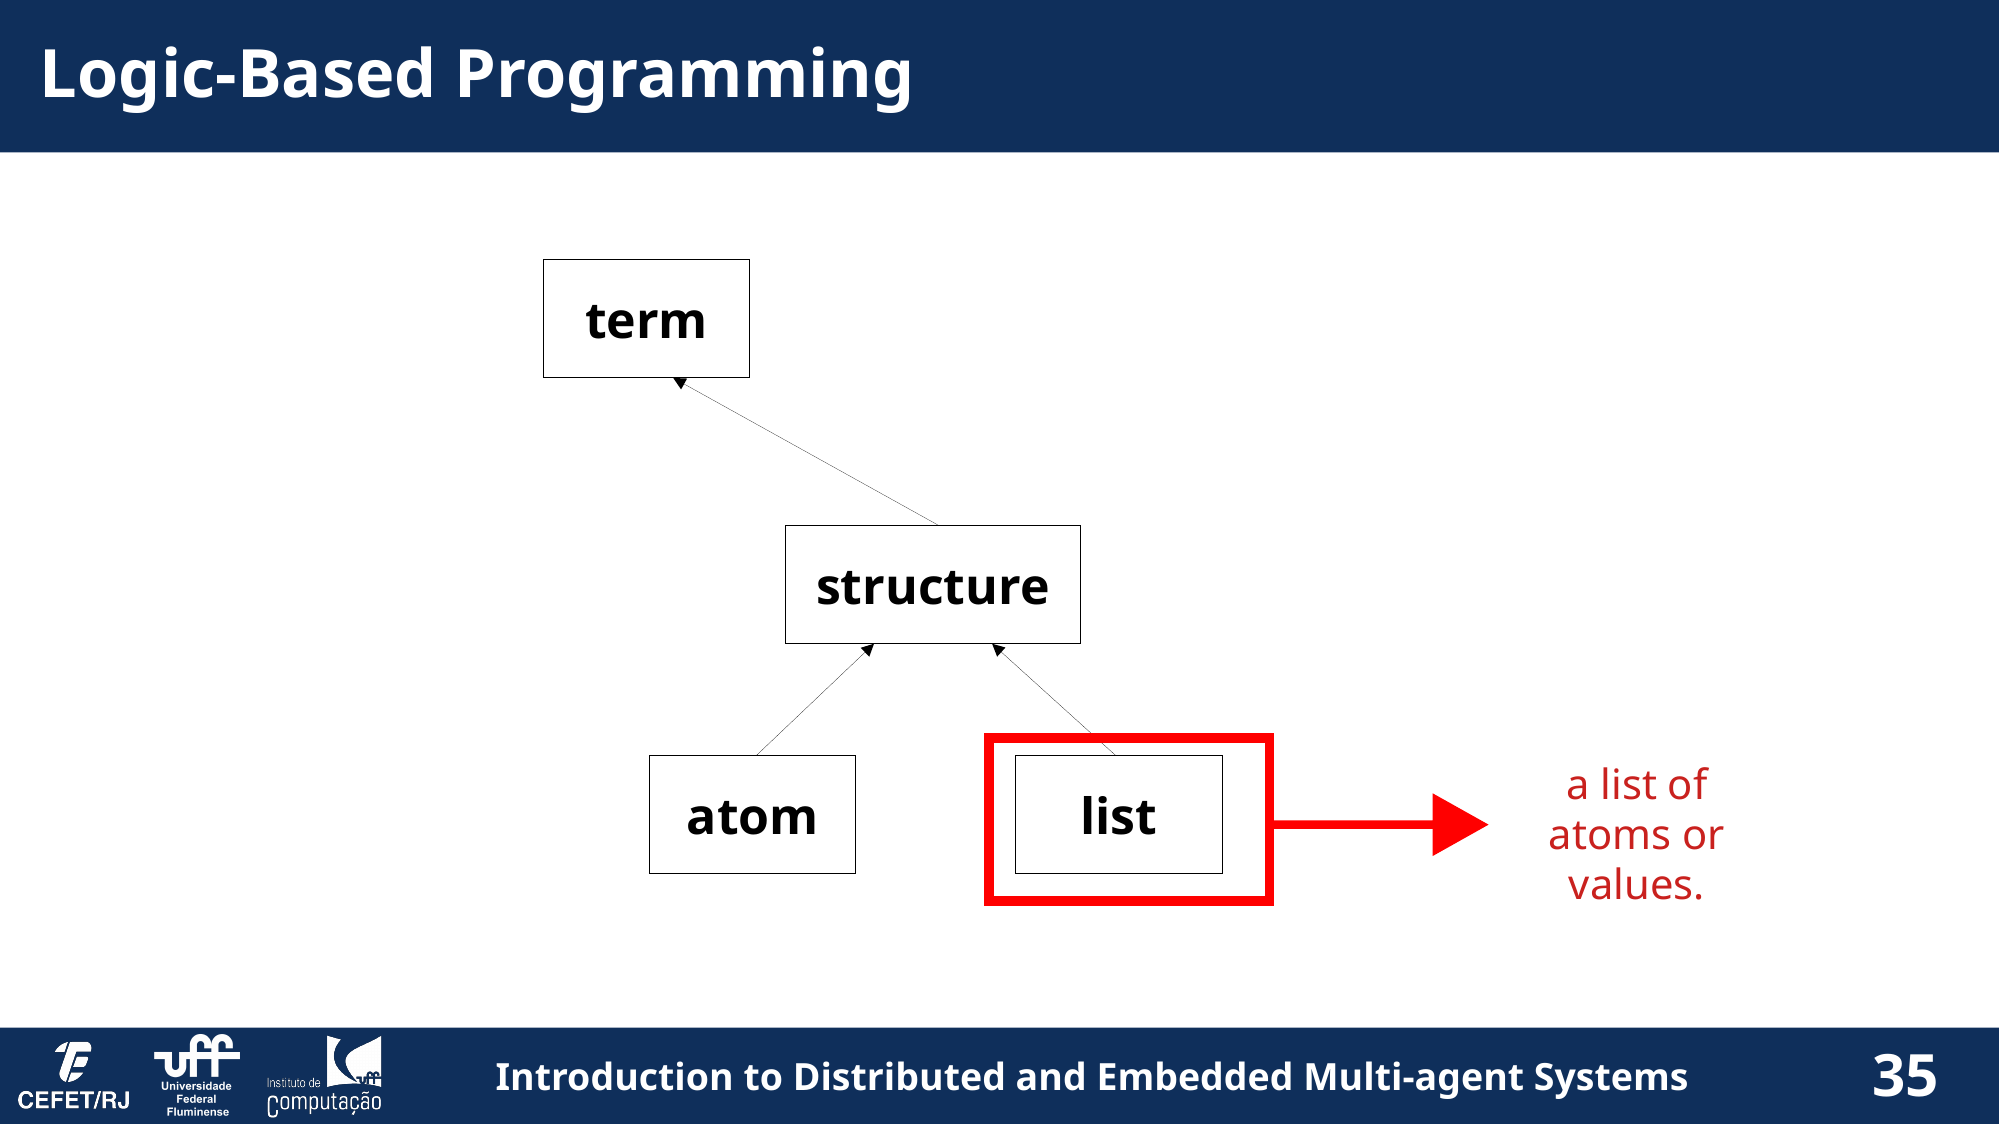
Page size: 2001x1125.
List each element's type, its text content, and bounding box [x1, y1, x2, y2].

picture [265, 1033, 383, 1118]
text_box a list of atoms or values. [1505, 750, 1768, 916]
text_box atom [649, 755, 856, 874]
picture [18, 1021, 129, 1125]
text_box Logic-Based Programming [25, 23, 1999, 119]
text_box list [1015, 755, 1223, 874]
picture [153, 1033, 241, 1121]
text_box structure [785, 525, 1081, 644]
text_box term [543, 259, 750, 378]
text_box [1269, 793, 1489, 857]
